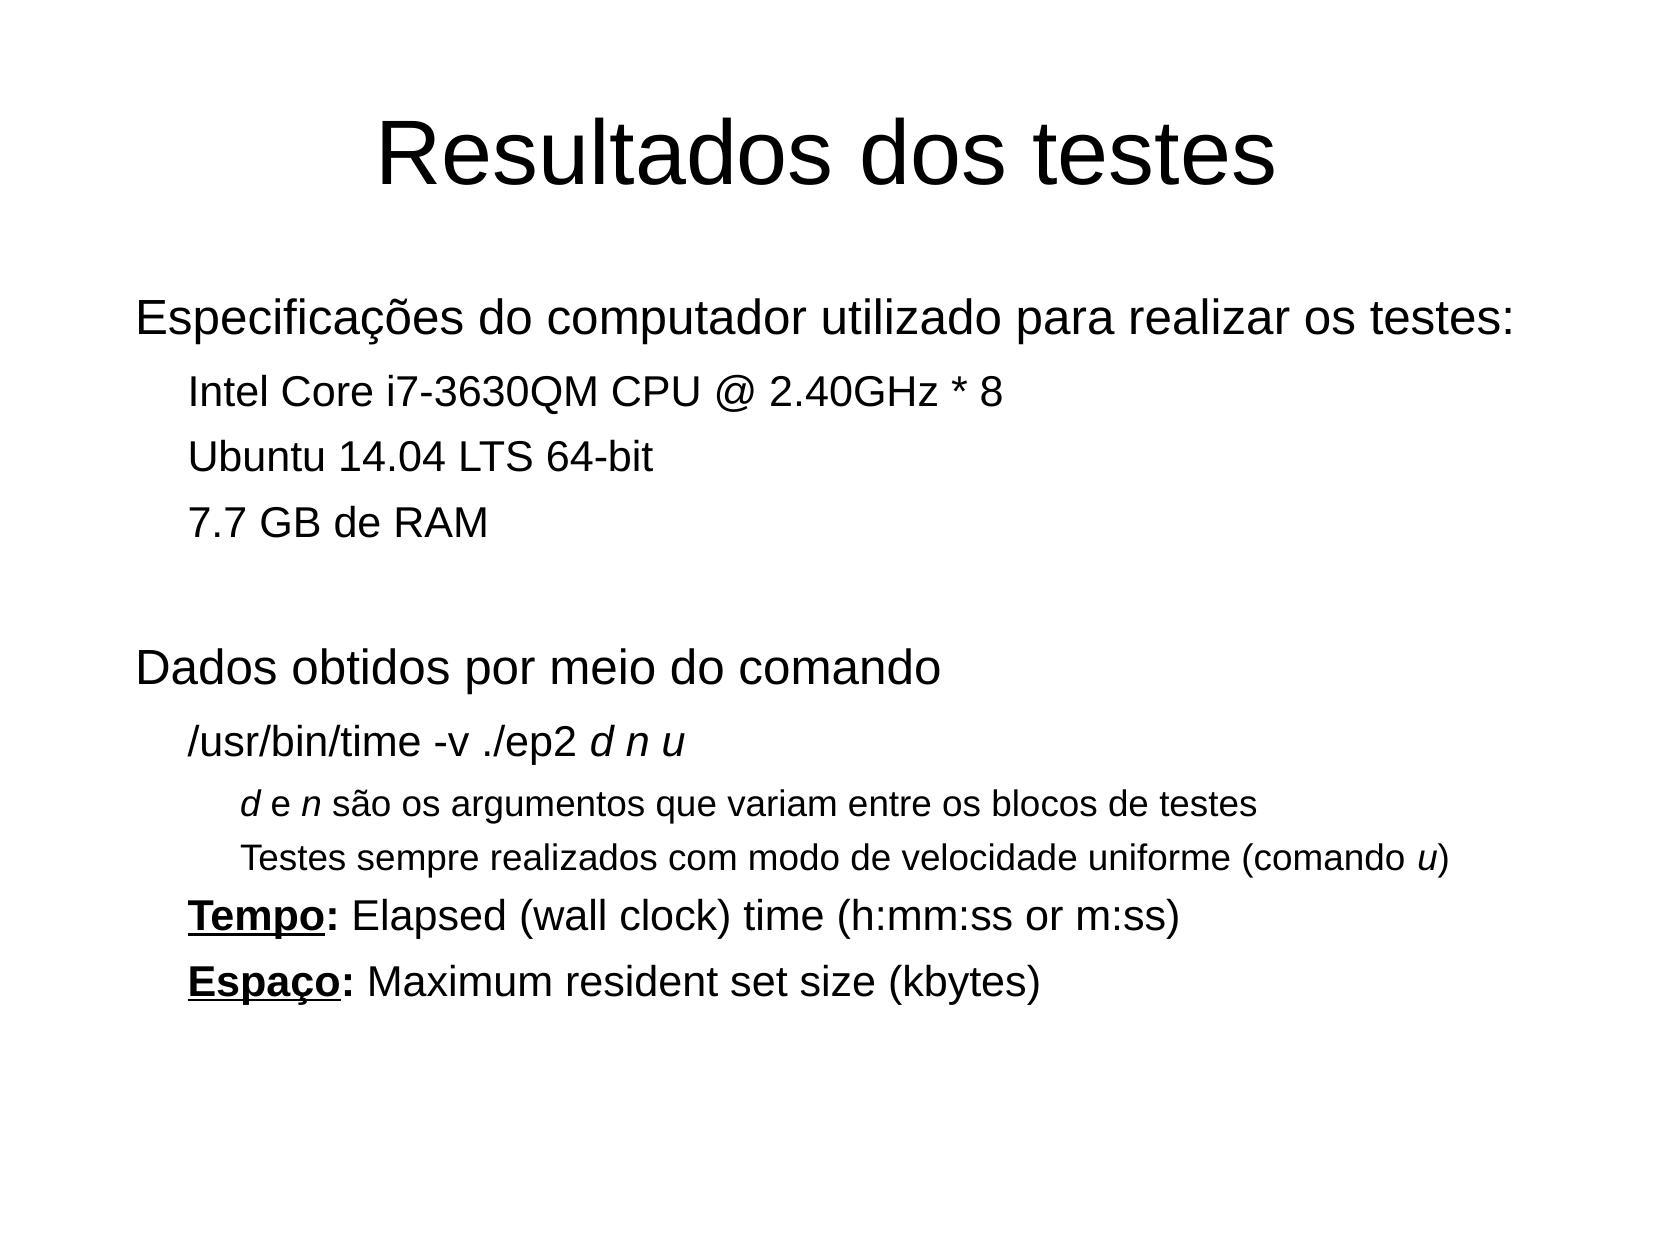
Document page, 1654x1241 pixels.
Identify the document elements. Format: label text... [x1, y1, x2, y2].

title Resultados dos testes [82, 49, 1571, 257]
list Especificações do computador utilizado para realizar os testes: Intel Core i7-3630QM CPU @ 2.40GHz * 8 Ubuntu 14.04 LTS 64-bit 7.7 GB de RAM Dados obtidos por meio do comando /usr/bin/time -v ./ep2 d n u d e n são os argumentos que variam entre os blocos de testes Testes sempre realizados com modo de velocidade uniforme (comando u) Tempo: Elapsed (wall clock) time (h:mm:ss or m:ss) Espaço: Maximum resident set size (kbytes) [82, 290, 1571, 1010]
